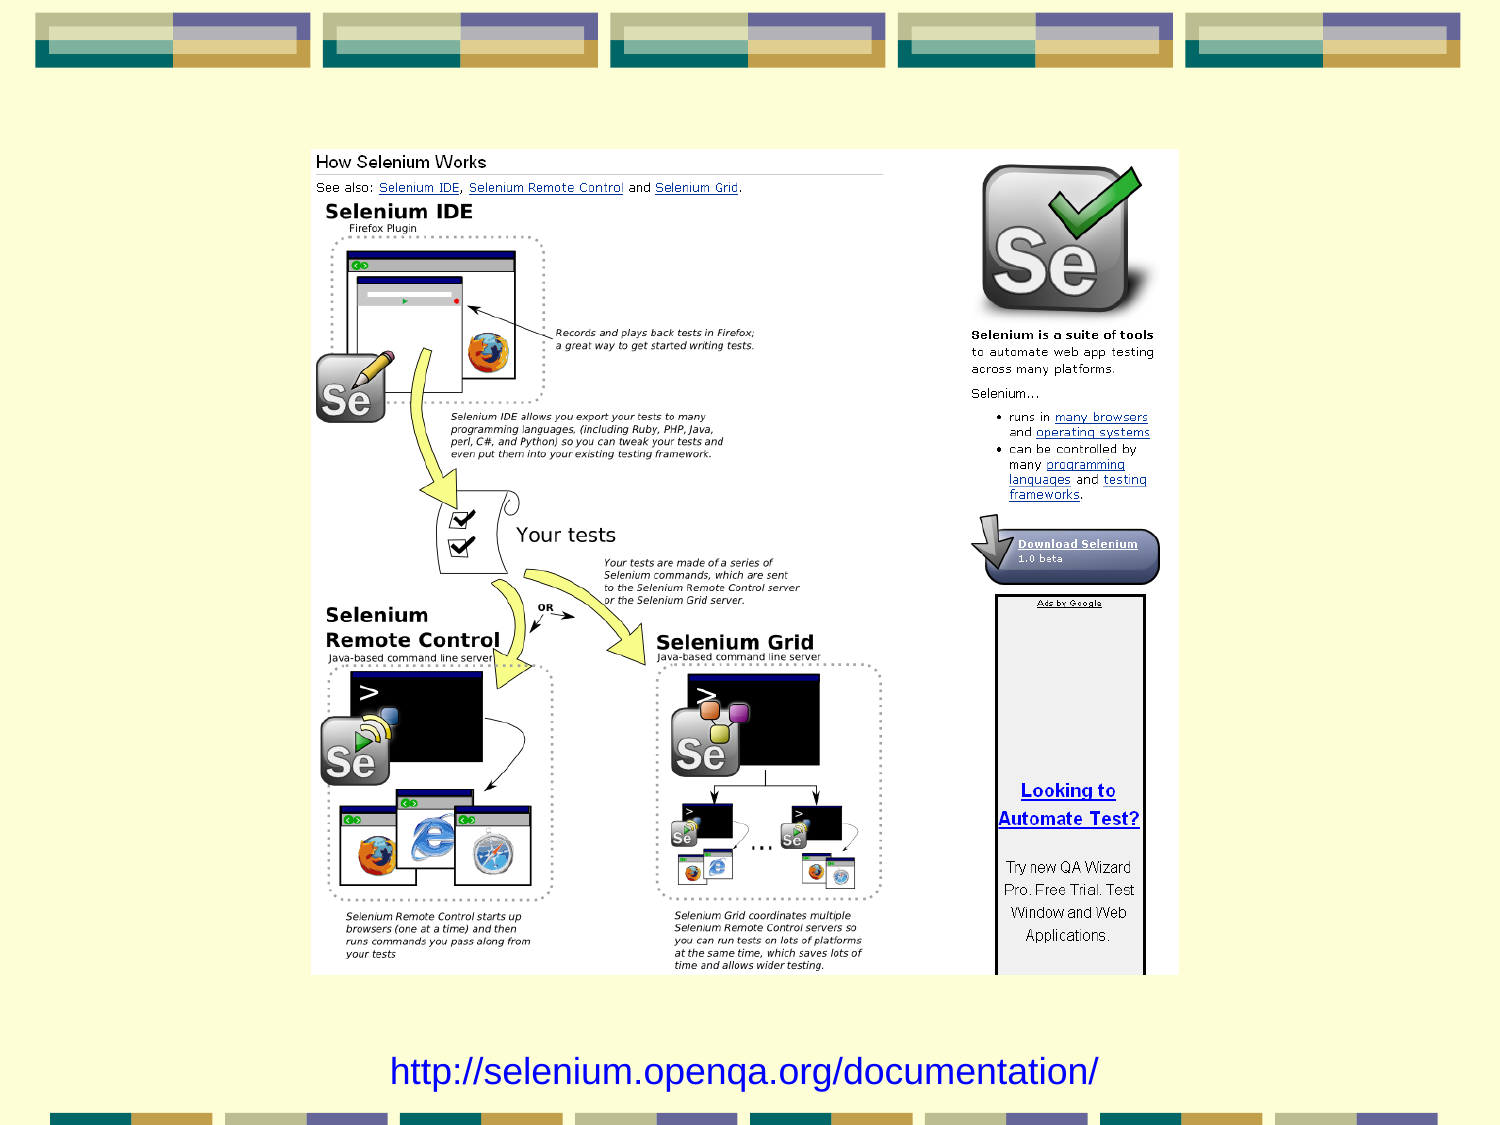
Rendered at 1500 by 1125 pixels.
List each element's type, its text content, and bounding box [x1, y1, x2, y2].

picture [311, 149, 1179, 976]
text_box http://selenium.openqa.org/documentation/ [255, 1047, 1234, 1104]
